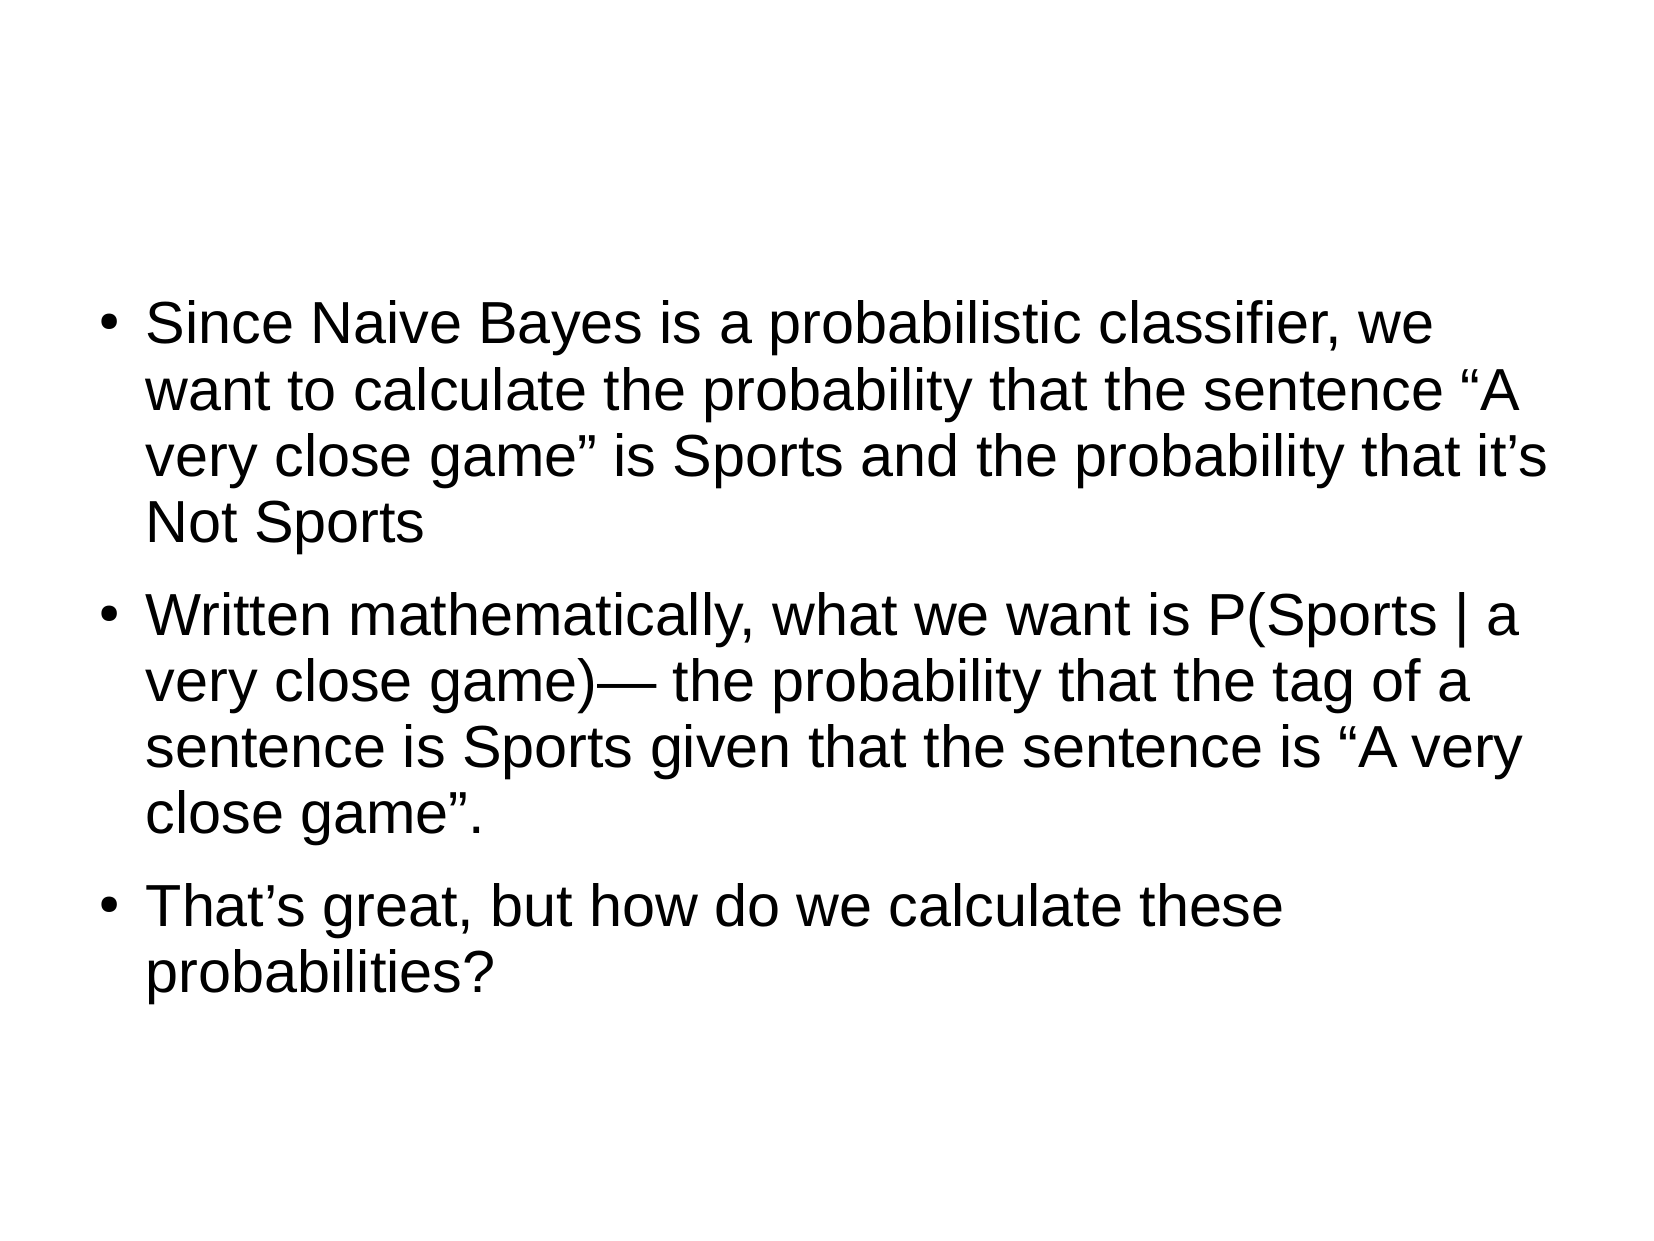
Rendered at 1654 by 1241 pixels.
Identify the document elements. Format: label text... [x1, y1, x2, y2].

list Since Naive Bayes is a probabilistic classifier, we want to calculate the probability that the sentence “A very close game” is Sports and the probability that it’s Not Sports Written mathematically, what we want is P(Sports | a very close game)— the probability that the tag of a sentence is Sports given that the sentence is “A very close game”. That’s great, but how do we calculate these probabilities? [82, 290, 1571, 1010]
